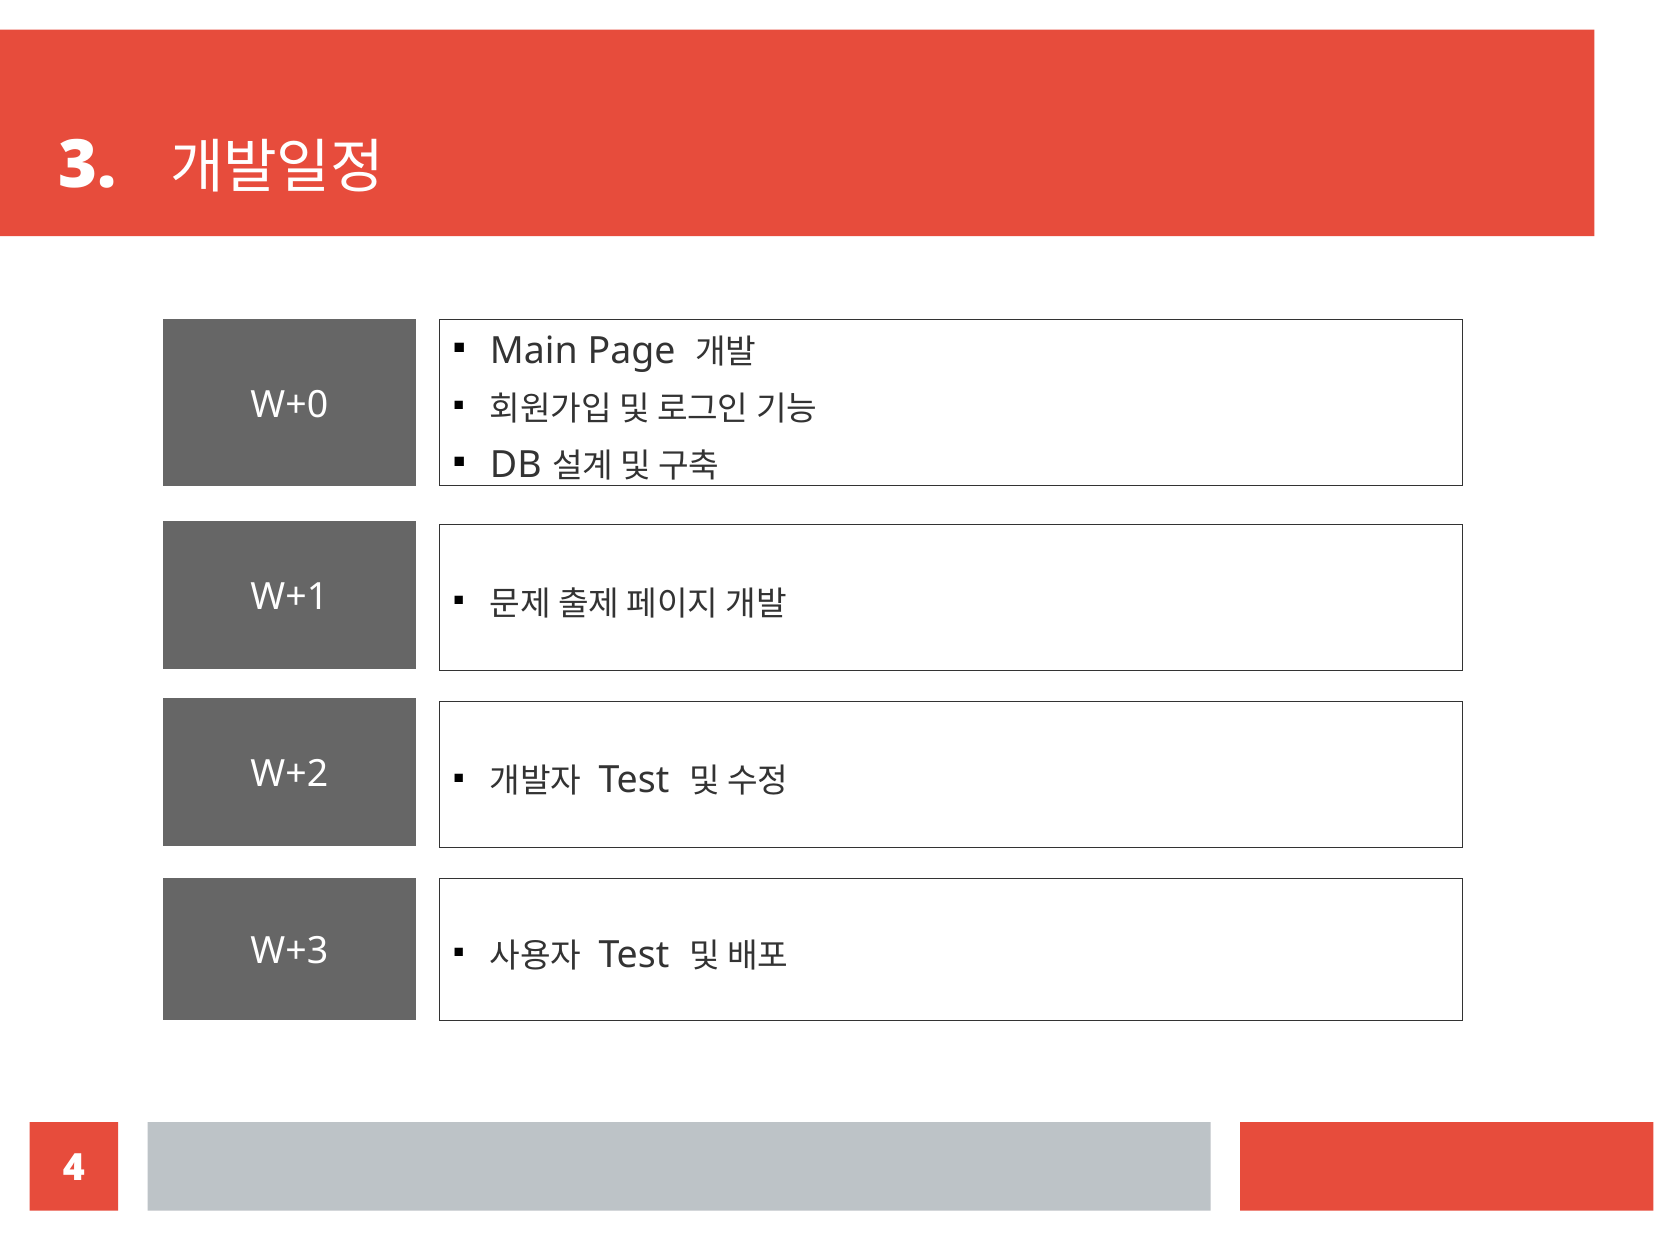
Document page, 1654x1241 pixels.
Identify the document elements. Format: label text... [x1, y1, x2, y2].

text_box W+2 [162, 697, 417, 847]
text_box W+3 [162, 877, 417, 1021]
text_box W+0 [162, 318, 417, 487]
title 3. 개발일정 [59, 59, 1595, 207]
text_box 사용자 Test 및 배포 [439, 878, 1463, 1021]
text_box 문제 출제 페이지 개발 [439, 524, 1463, 671]
text_box Main Page 개발 회원가입 및 로그인 기능 DB설계 및 구축 [439, 319, 1463, 486]
text_box 개발자 Test 및 수정 [439, 701, 1463, 848]
text_box W+1 [162, 520, 417, 670]
